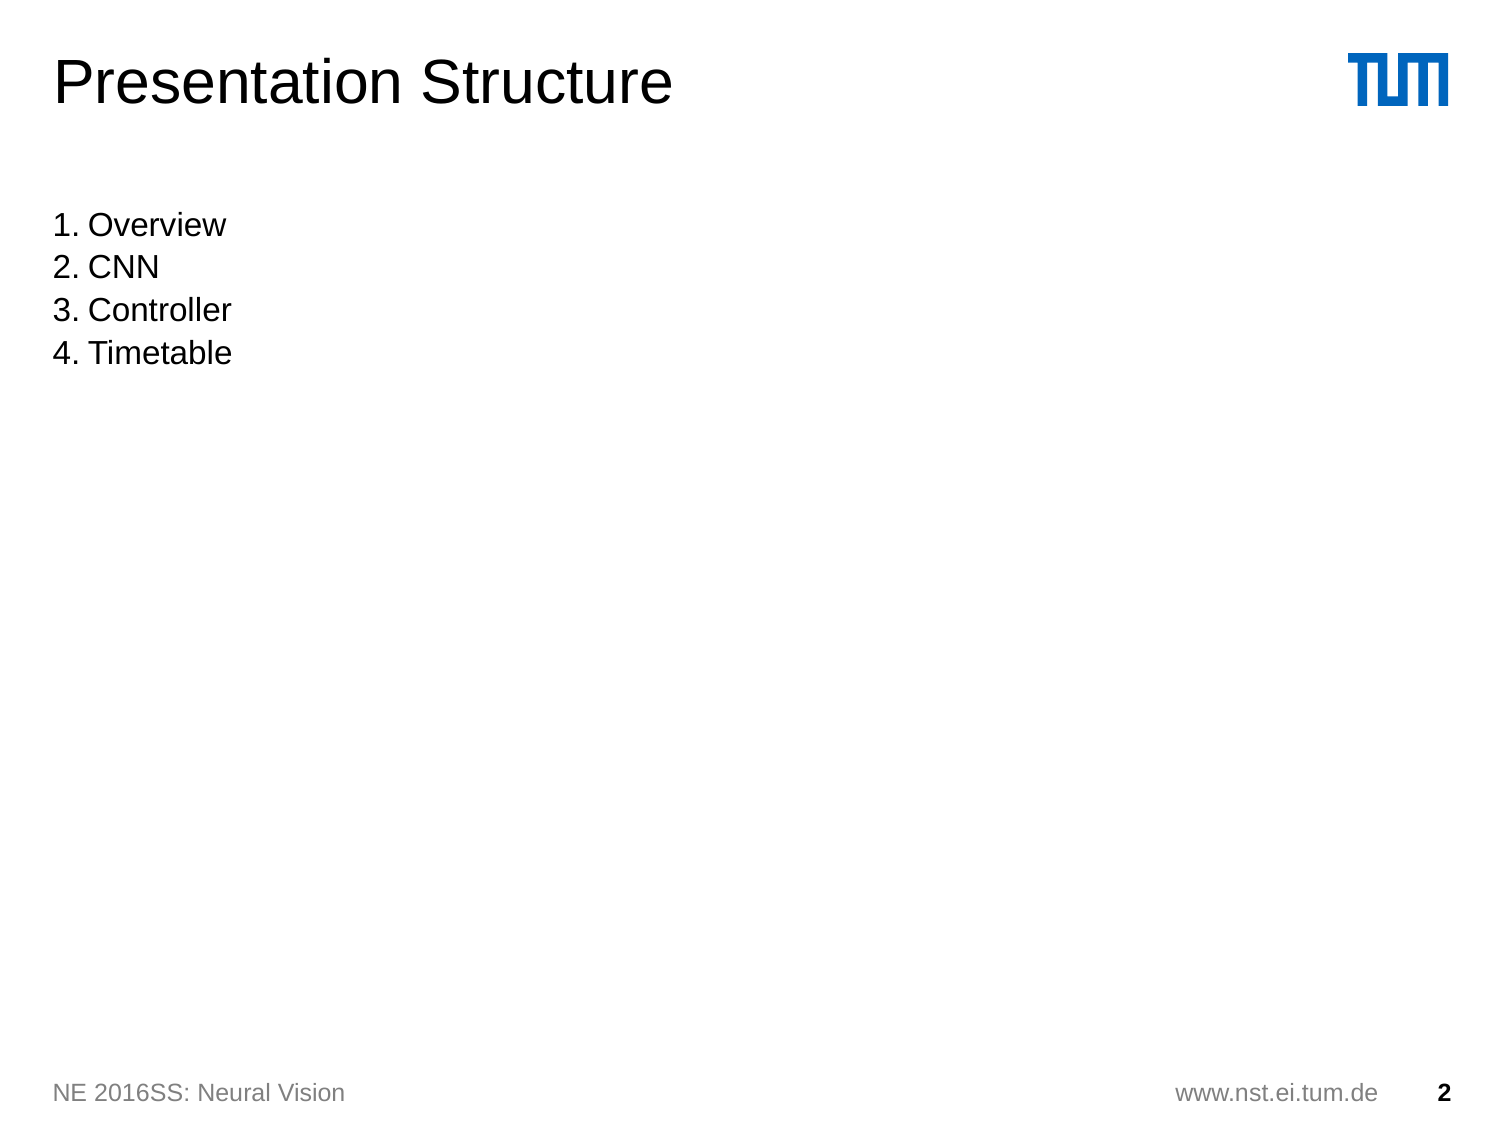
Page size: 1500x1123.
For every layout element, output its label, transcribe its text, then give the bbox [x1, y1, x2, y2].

list Overview CNN Controller Timetable [52, 200, 1453, 1063]
title Presentation Structure [53, 47, 1323, 200]
